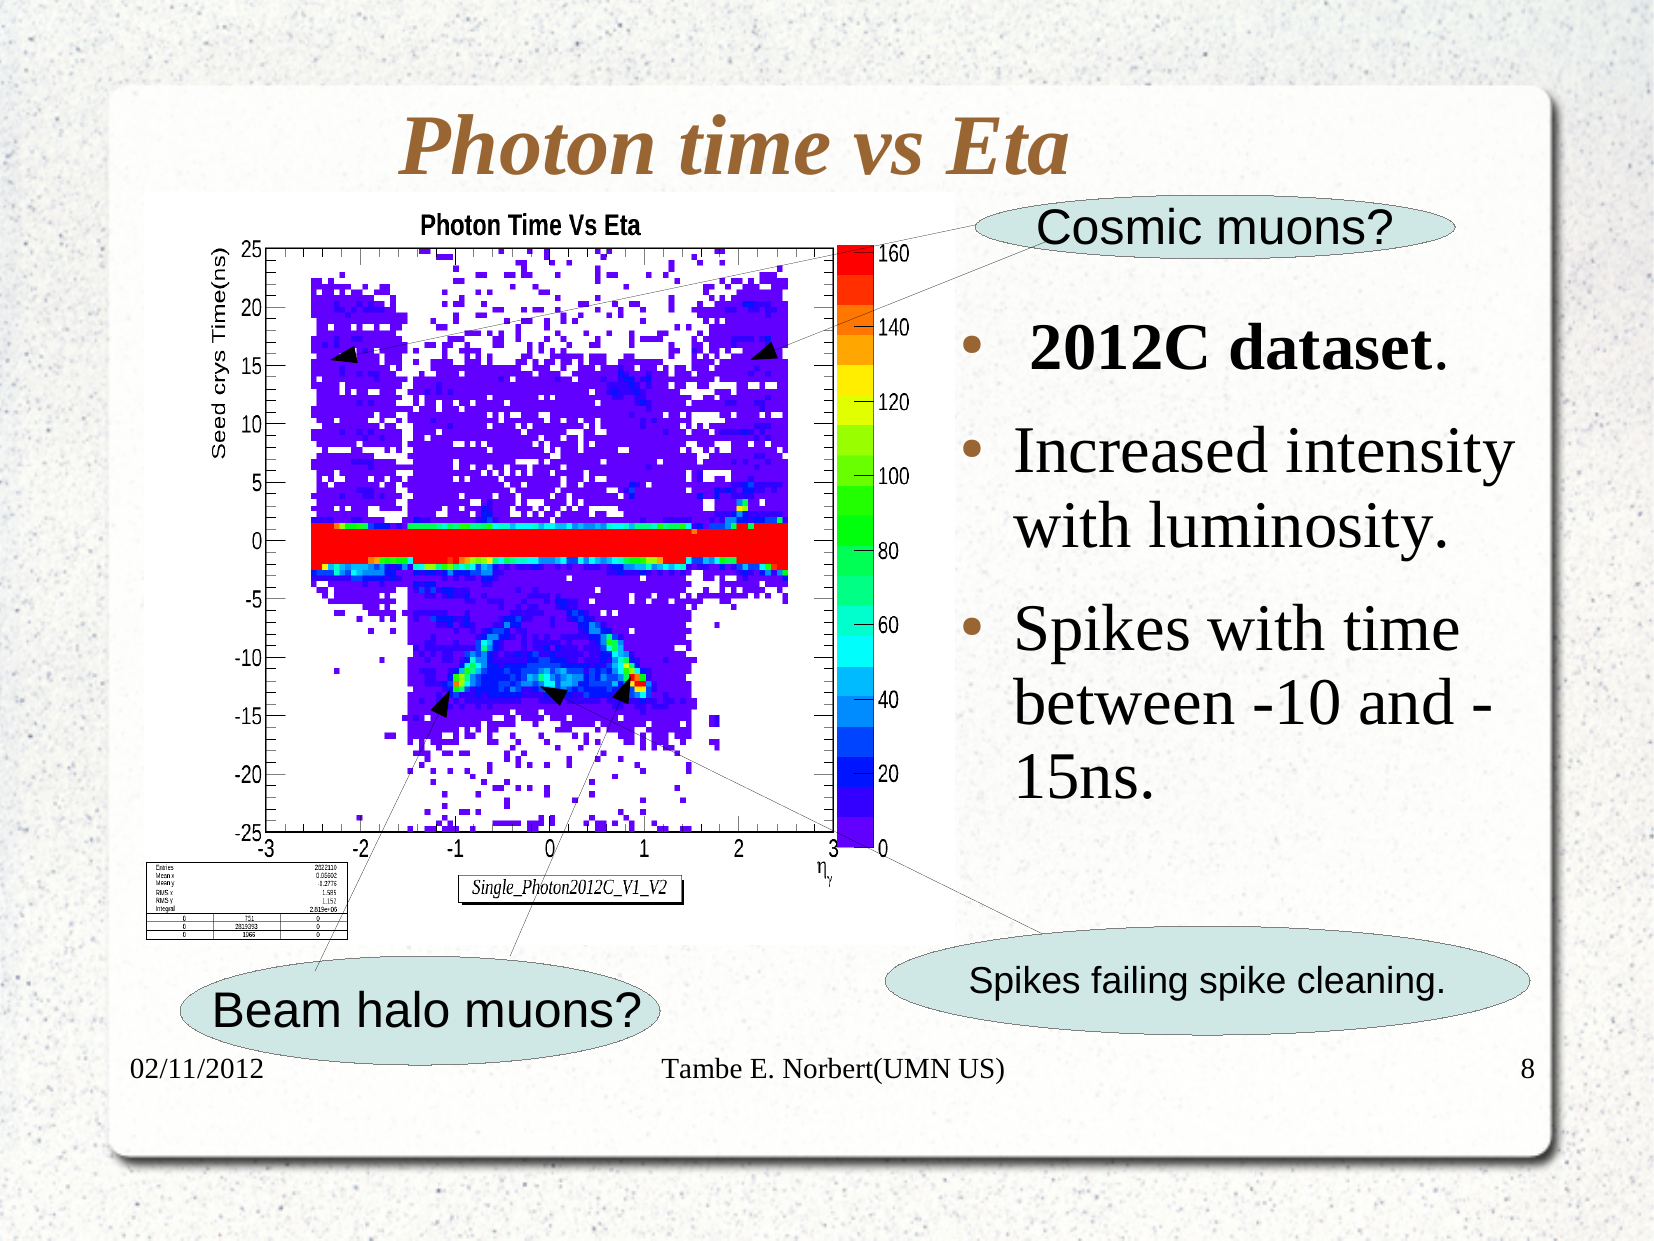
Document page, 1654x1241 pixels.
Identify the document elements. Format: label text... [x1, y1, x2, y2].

text_box Spikes failing spike cleaning. [885, 926, 1531, 1036]
text_box Beam halo muons? [180, 956, 661, 1066]
picture [0, 0, 1654, 1241]
title Photon time vs Eta [285, 96, 1186, 196]
text_box Cosmic muons? [975, 195, 1456, 259]
list 2012C dataset. Increased intensity with luminosity. Spikes with time between -10 and -15ns. [955, 309, 1561, 814]
